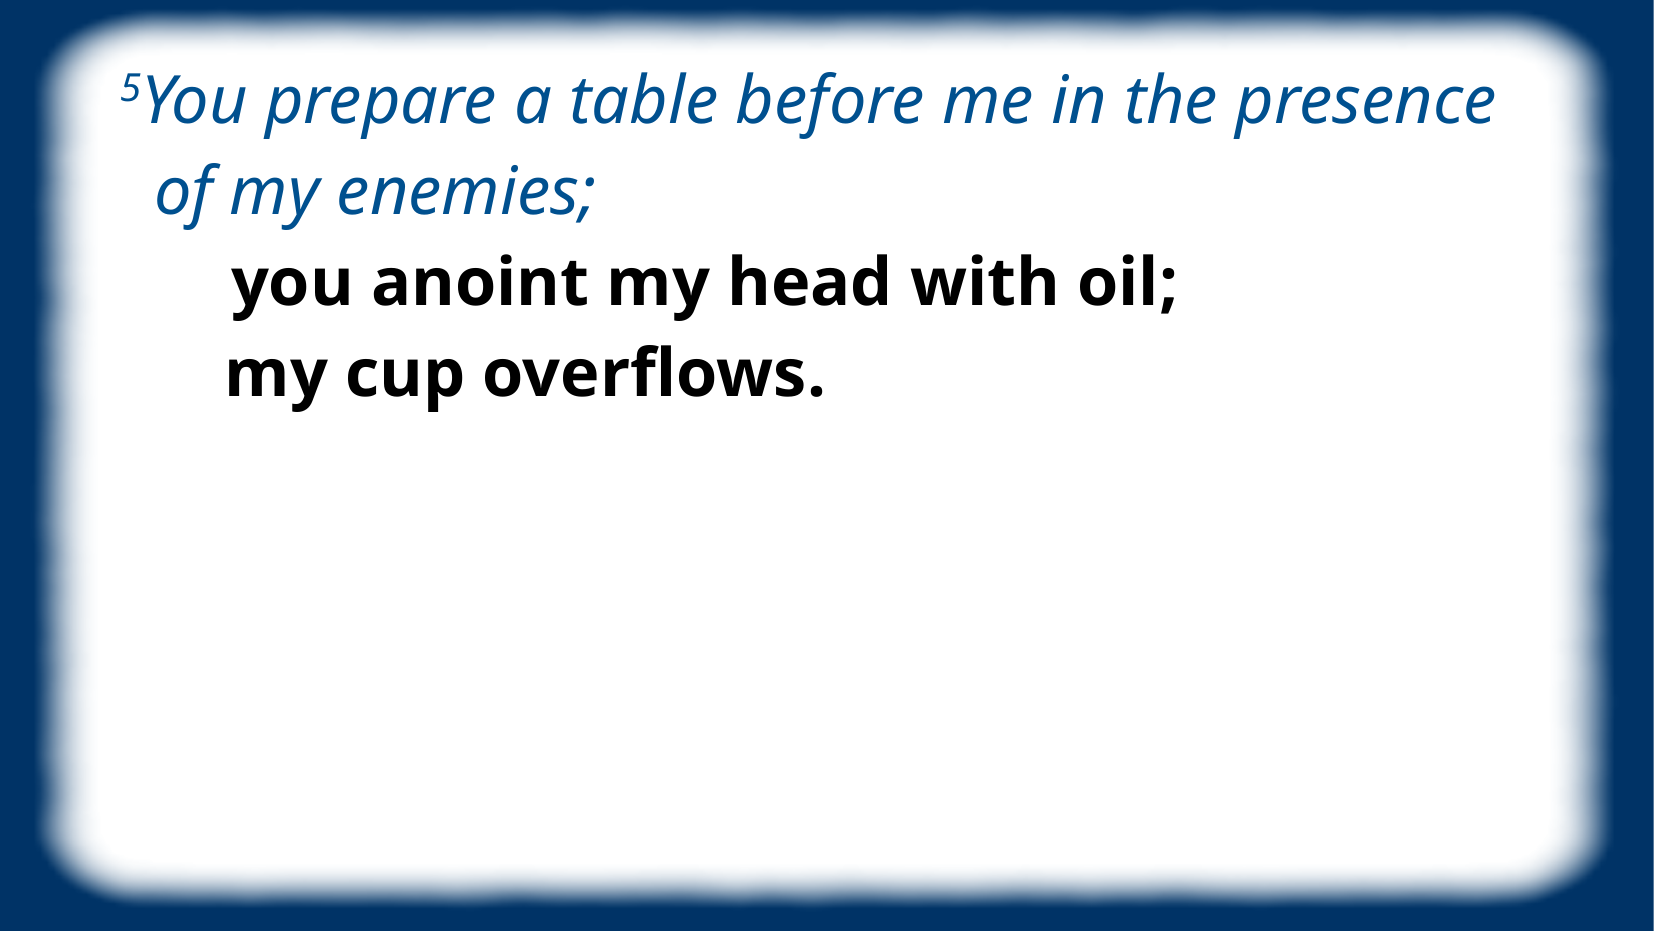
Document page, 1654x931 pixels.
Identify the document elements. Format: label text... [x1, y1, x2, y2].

picture [0, 0, 1654, 931]
text_box 5You prepare a table before me in the presence of my enemies; you anoint my head with oil; my cup overflows. [105, 45, 1576, 415]
